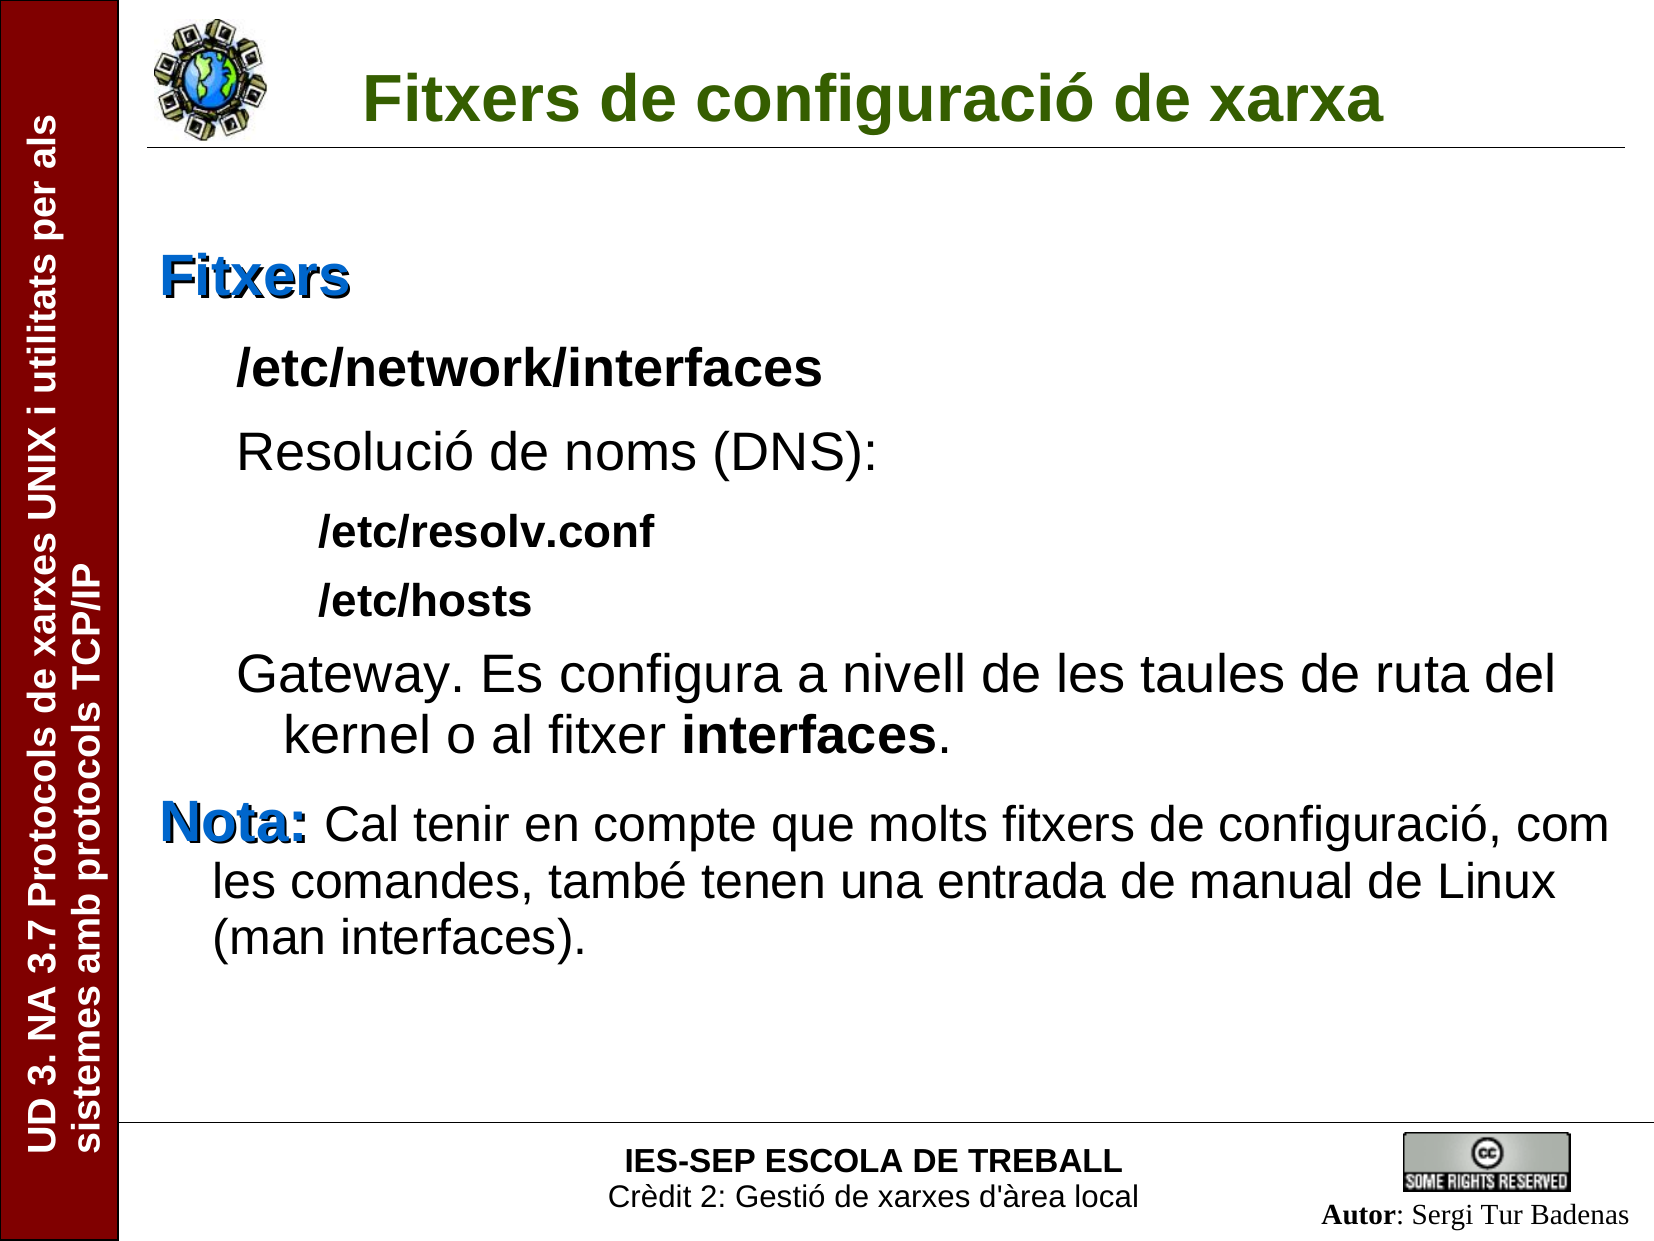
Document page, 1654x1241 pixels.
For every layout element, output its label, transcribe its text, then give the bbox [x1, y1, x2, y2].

list Fitxers /etc/network/interfaces Resolució de noms (DNS): /etc/resolv.conf /etc/hosts Gateway. Es configura a nivell de les taules de ruta del kernel o al fitxer interfaces. Nota: Cal tenir en compte que molts fitxers de configuració, com les comandes, també tenen una entrada de manual de Linux (man interfaces). [141, 242, 1630, 1093]
picture [1403, 1132, 1571, 1192]
picture [154, 19, 268, 49]
title Fitxers de configuració de xarxa [129, 49, 1619, 148]
